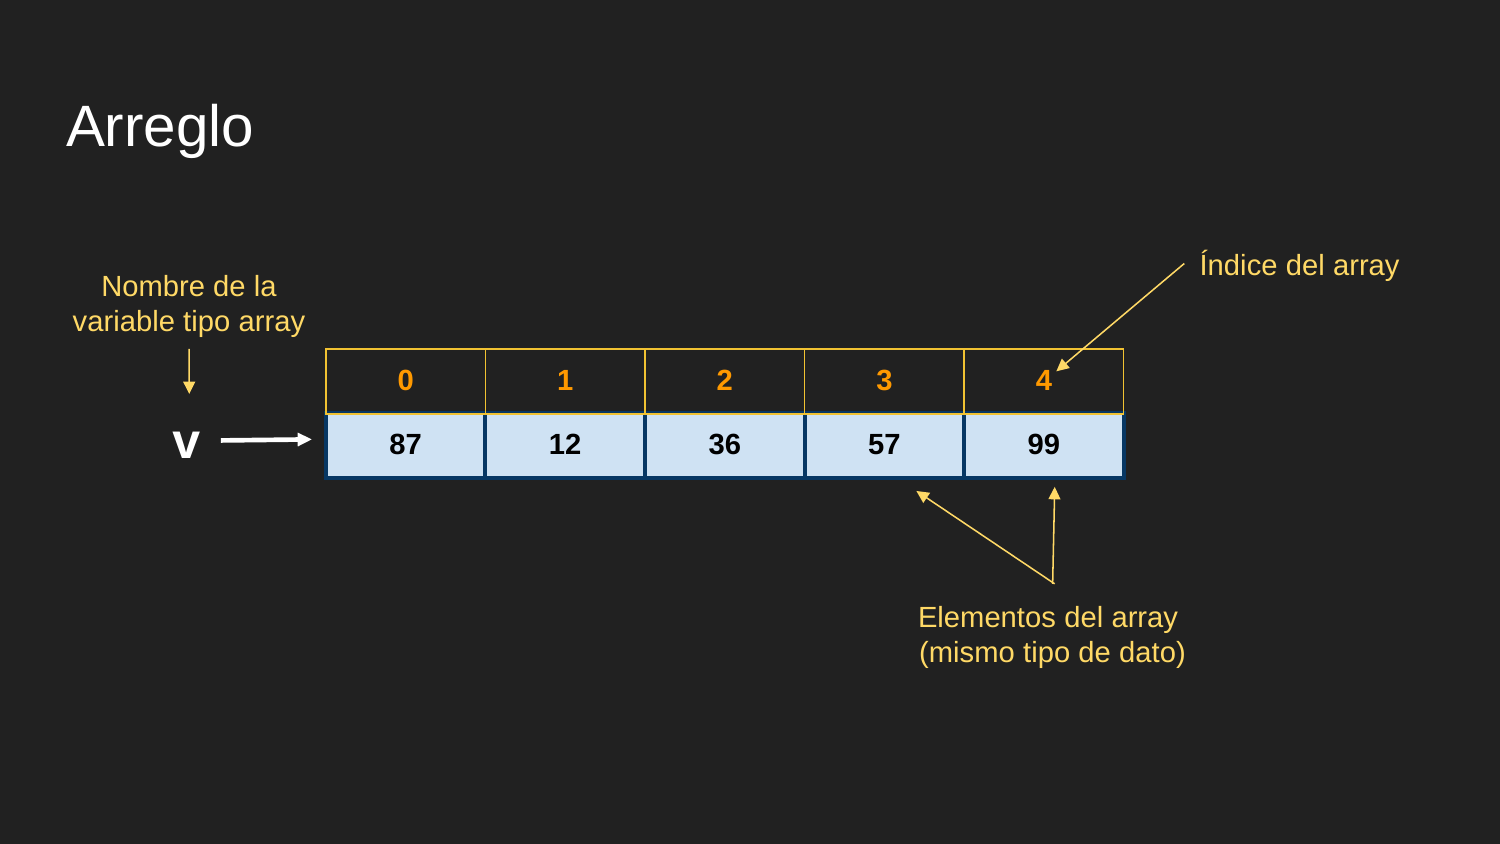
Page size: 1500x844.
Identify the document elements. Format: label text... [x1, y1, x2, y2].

table_header 4 [965, 350, 1123, 413]
text_box v [157, 393, 222, 487]
table_header 57 [807, 415, 962, 476]
table_header 12 [487, 415, 643, 476]
text_box Elementos del array (mismo tipo de dato) [852, 583, 1253, 681]
table_header 1 [486, 350, 644, 413]
table_header 3 [805, 350, 963, 413]
text_box Nombre de la variable tipo array [51, 251, 328, 349]
table_header 36 [647, 415, 803, 476]
table_header 99 [966, 415, 1122, 476]
table_header 2 [646, 350, 804, 413]
table_header 87 [328, 415, 483, 476]
table_header 0 [327, 350, 485, 413]
text_box Índice del array [1184, 230, 1461, 296]
title Arreglo [51, 72, 1449, 167]
